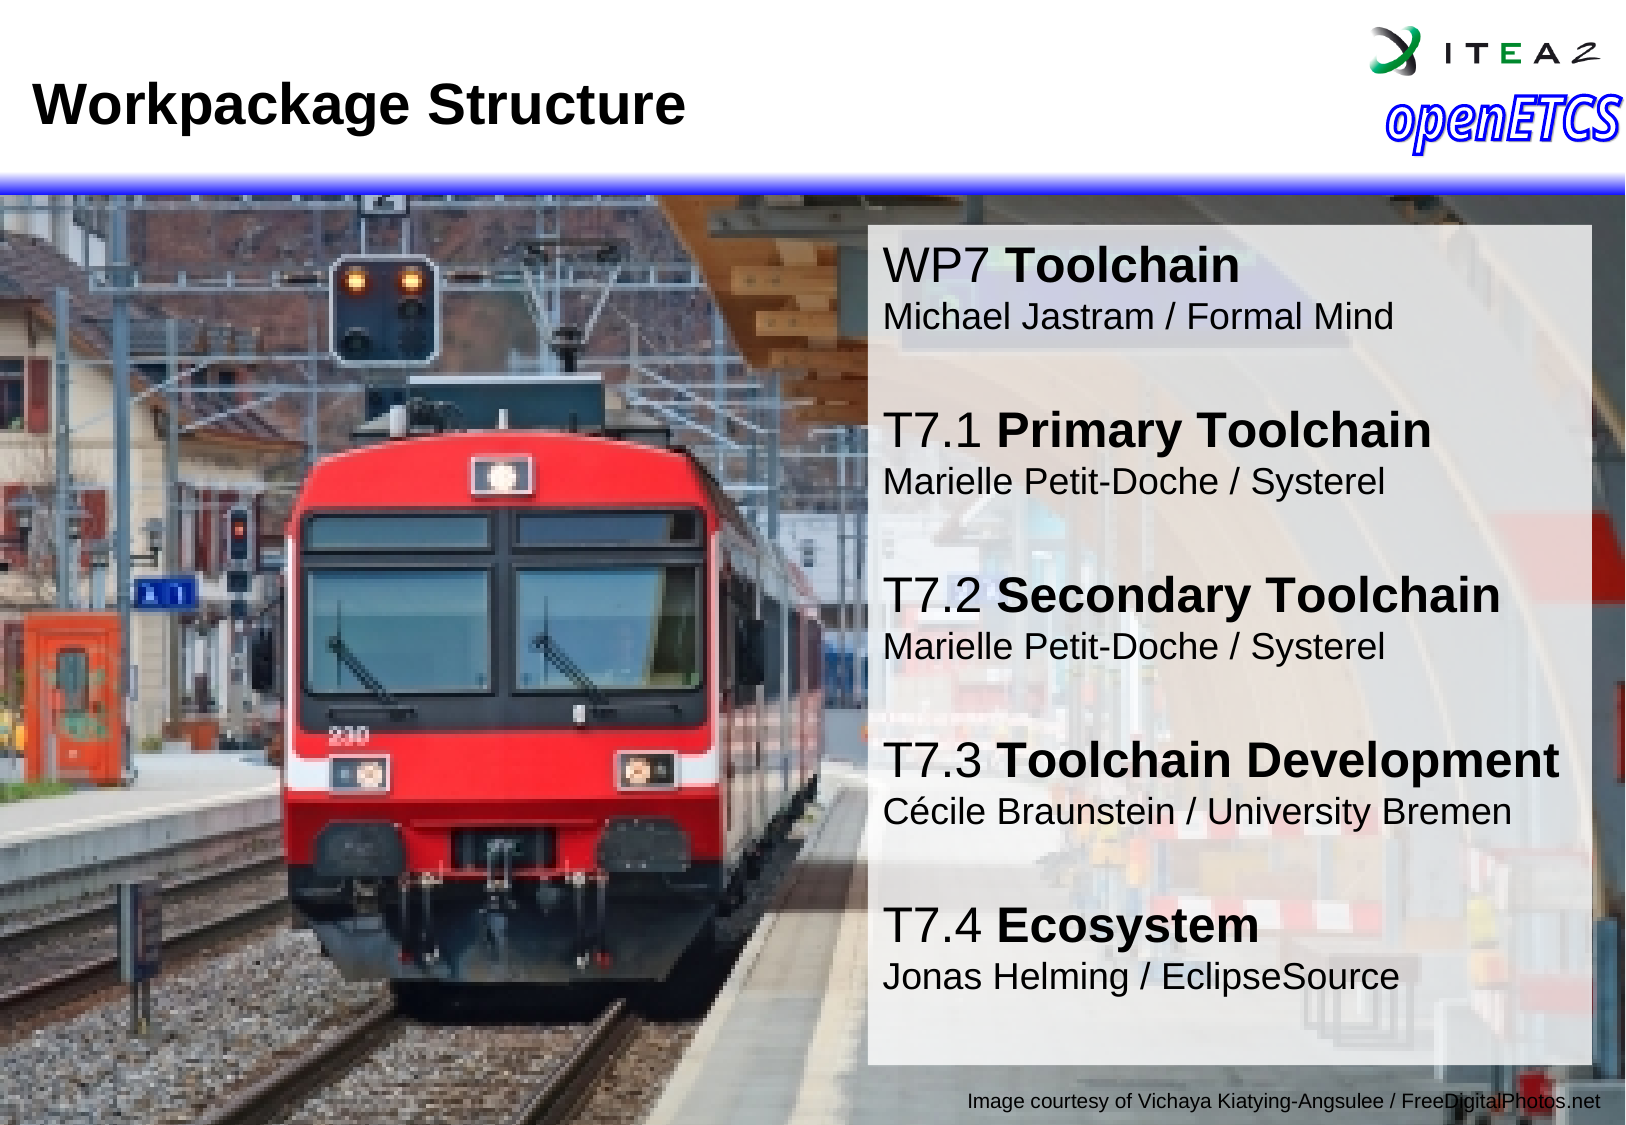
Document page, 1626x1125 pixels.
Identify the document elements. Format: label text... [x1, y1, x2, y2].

picture [0, 195, 1626, 1125]
title Workpackage Structure [32, 66, 1356, 173]
text_box WP7 Toolchain Michael Jastram / Formal Mind T7.1 Primary Toolchain Marielle Petit-Doche / Systerel T7.2 Secondary Toolchain Marielle Petit-Doche / Systerel T7.3 Toolchain Development Cécile Braunstein / University Bremen T7.4 Ecosystem Jonas Helming / EclipseSource [867, 224, 1592, 1066]
picture [1348, 26, 1626, 76]
text_box Image courtesy of Vichaya Kiatying-Angsulee / FreeDigitalPhotos.net [690, 1080, 1616, 1120]
